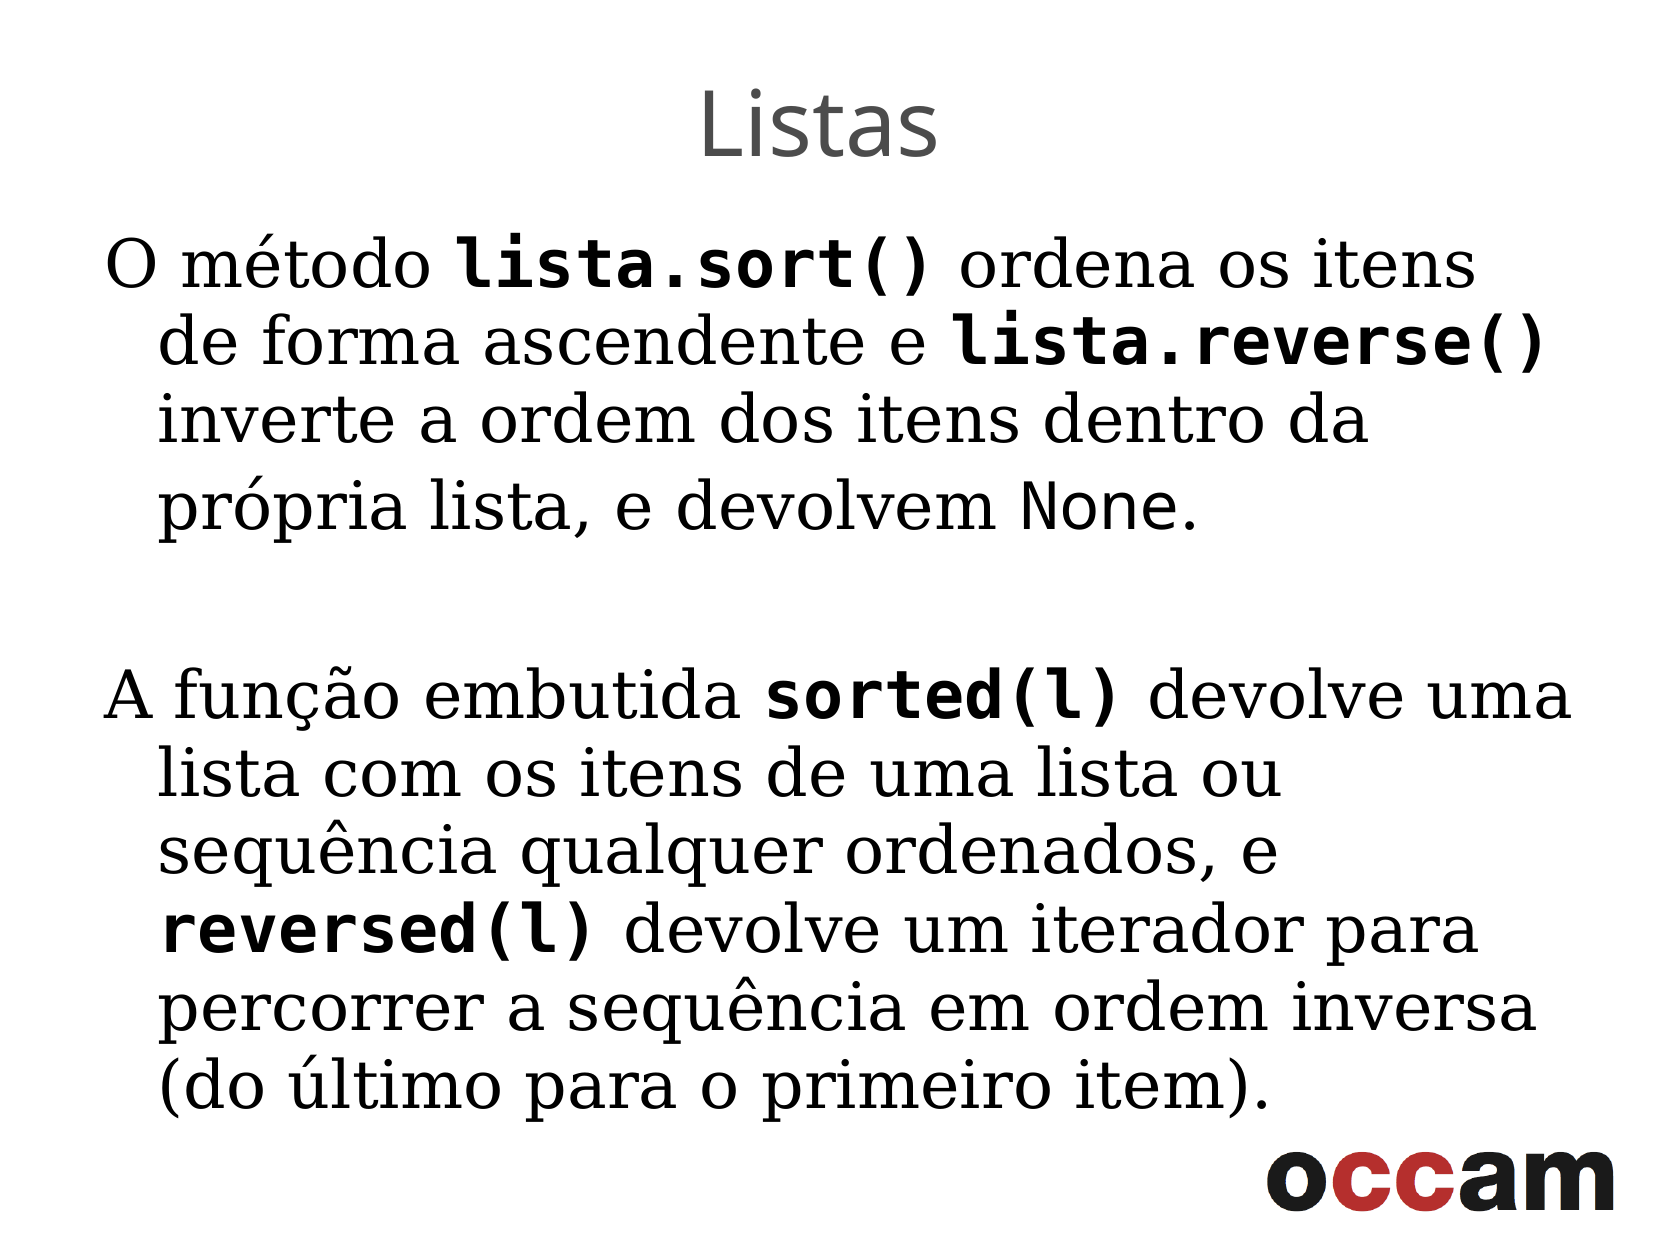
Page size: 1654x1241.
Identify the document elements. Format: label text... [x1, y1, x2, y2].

list O método lista.sort() ordena os itens de forma ascendente e lista.reverse() inverte a ordem dos itens dentro da própria lista, e devolvem None. A função embutida sorted(l) devolve uma lista com os itens de uma lista ou sequência qualquer ordenados, e reversed(l) devolve um iterador para percorrer a sequência em ordem inversa (do último para o primeiro item). [86, 225, 1576, 1111]
picture [1237, 1122, 1643, 1241]
title Listas [75, 17, 1564, 226]
